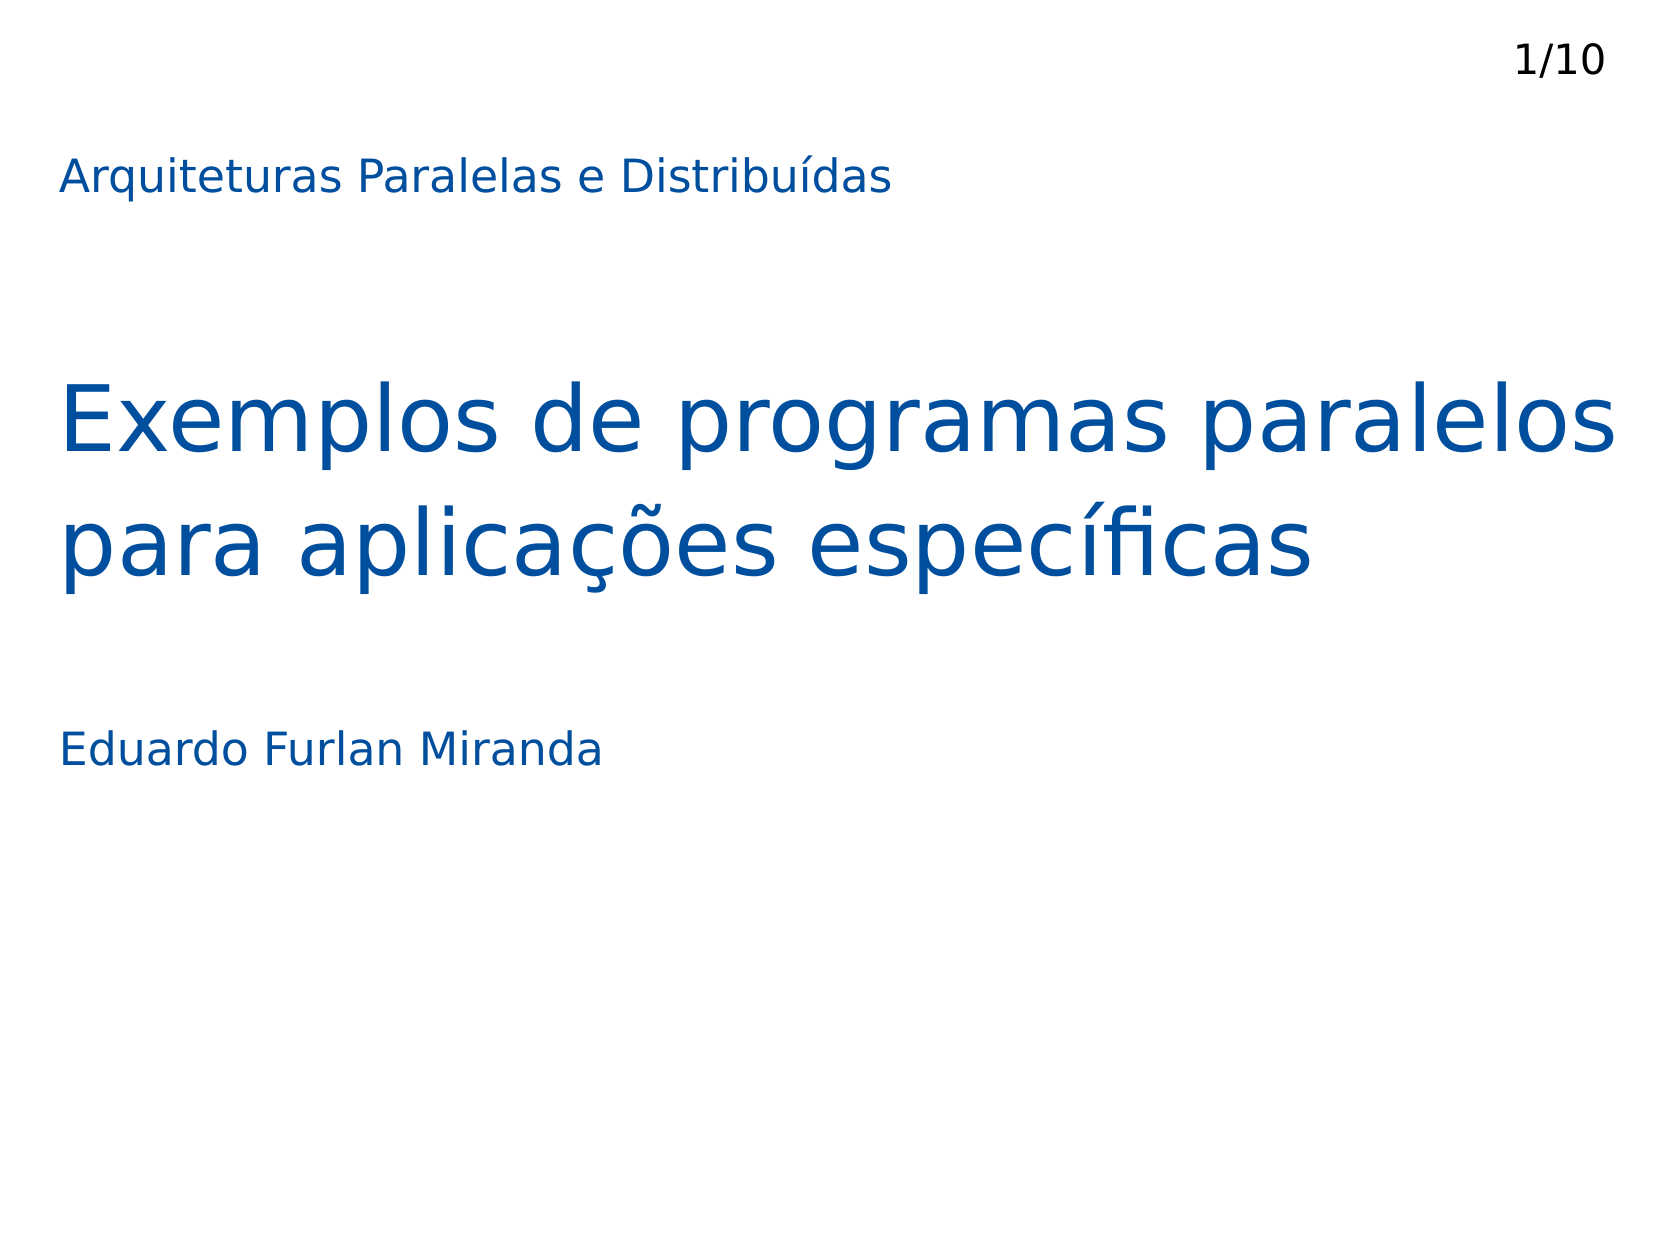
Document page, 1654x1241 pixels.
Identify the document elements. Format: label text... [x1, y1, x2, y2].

chart [720, 567, 933, 672]
list Arquiteturas Paralelas e Distribuídas Exemplos de programas paralelos para aplicações específicas Eduardo Furlan Miranda [59, 141, 1625, 1211]
